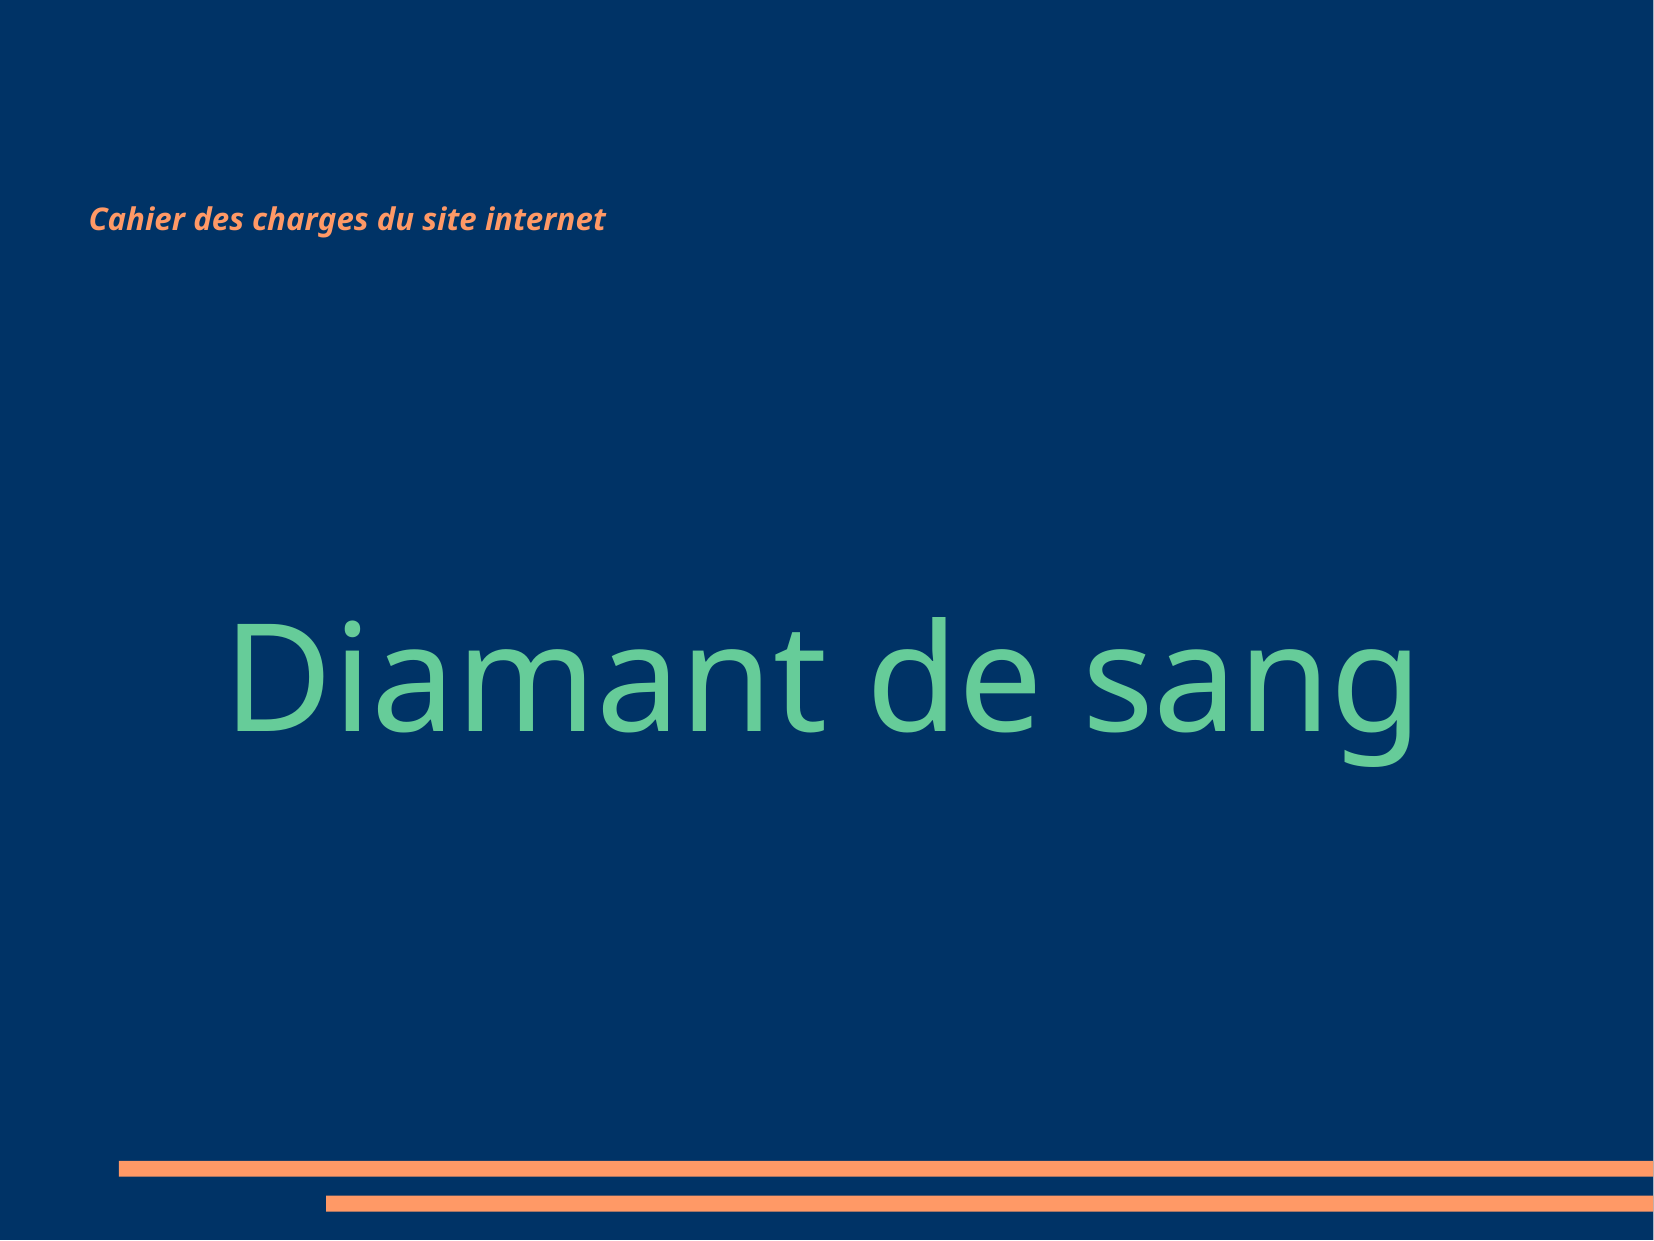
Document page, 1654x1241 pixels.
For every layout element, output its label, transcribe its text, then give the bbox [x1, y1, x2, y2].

subtitle Diamant de sang [64, 271, 1583, 1075]
title Cahier des charges du site internet [88, 114, 1534, 271]
